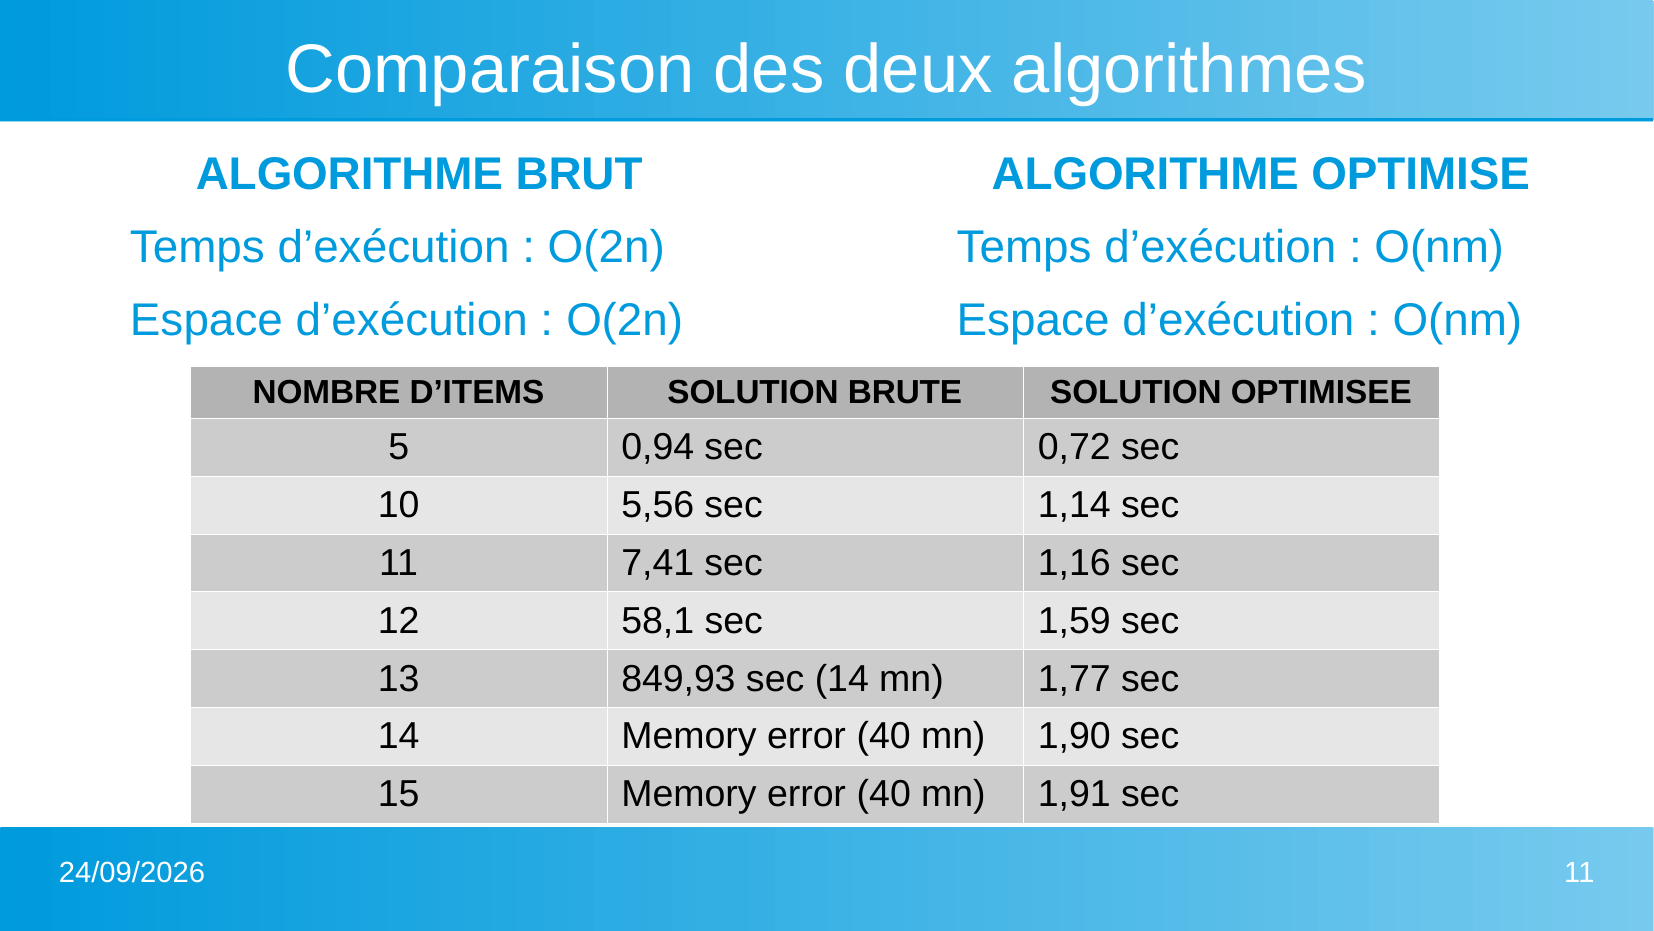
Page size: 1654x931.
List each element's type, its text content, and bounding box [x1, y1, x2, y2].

list ALGORITHME OPTIMISE Temps d’exécution : O(nm) Espace d’exécution : O(nm) [885, 147, 1565, 798]
table_cell 12 [191, 592, 607, 649]
table_cell 0,72 sec [1024, 419, 1439, 476]
title Comparaison des deux algorithmes [59, 29, 1595, 108]
table_header SOLUTION OPTIMISEE [1024, 367, 1439, 418]
table_cell 7,41 sec [608, 535, 1023, 591]
table_cell 13 [191, 650, 607, 707]
table_cell 849,93 sec (14 mn) [608, 650, 1023, 707]
table_cell 1,16 sec [1024, 535, 1439, 591]
table_cell 15 [191, 766, 607, 823]
table_cell 5 [191, 419, 607, 476]
table_header NOMBRE D’ITEMS [191, 367, 607, 418]
table_cell 58,1 sec [608, 592, 1023, 649]
table_cell 1,90 sec [1024, 708, 1439, 765]
table_cell 11 [191, 535, 607, 591]
table_cell 1,77 sec [1024, 650, 1439, 707]
table_cell 14 [191, 708, 607, 765]
table_cell 0,94 sec [608, 419, 1023, 476]
table_cell Memory error (40 mn) [608, 708, 1023, 765]
table_cell 1,91 sec [1024, 766, 1439, 823]
table_cell 5,56 sec [608, 477, 1023, 534]
table_header SOLUTION BRUTE [608, 367, 1023, 418]
table_cell 1,59 sec [1024, 592, 1439, 649]
list ALGORITHME BRUT Temps d’exécution : O(2n) Espace d’exécution : O(2n) [59, 147, 709, 798]
table_cell Memory error (40 mn) [608, 766, 1023, 823]
table_cell 1,14 sec [1024, 477, 1439, 534]
table_cell 10 [191, 477, 607, 534]
